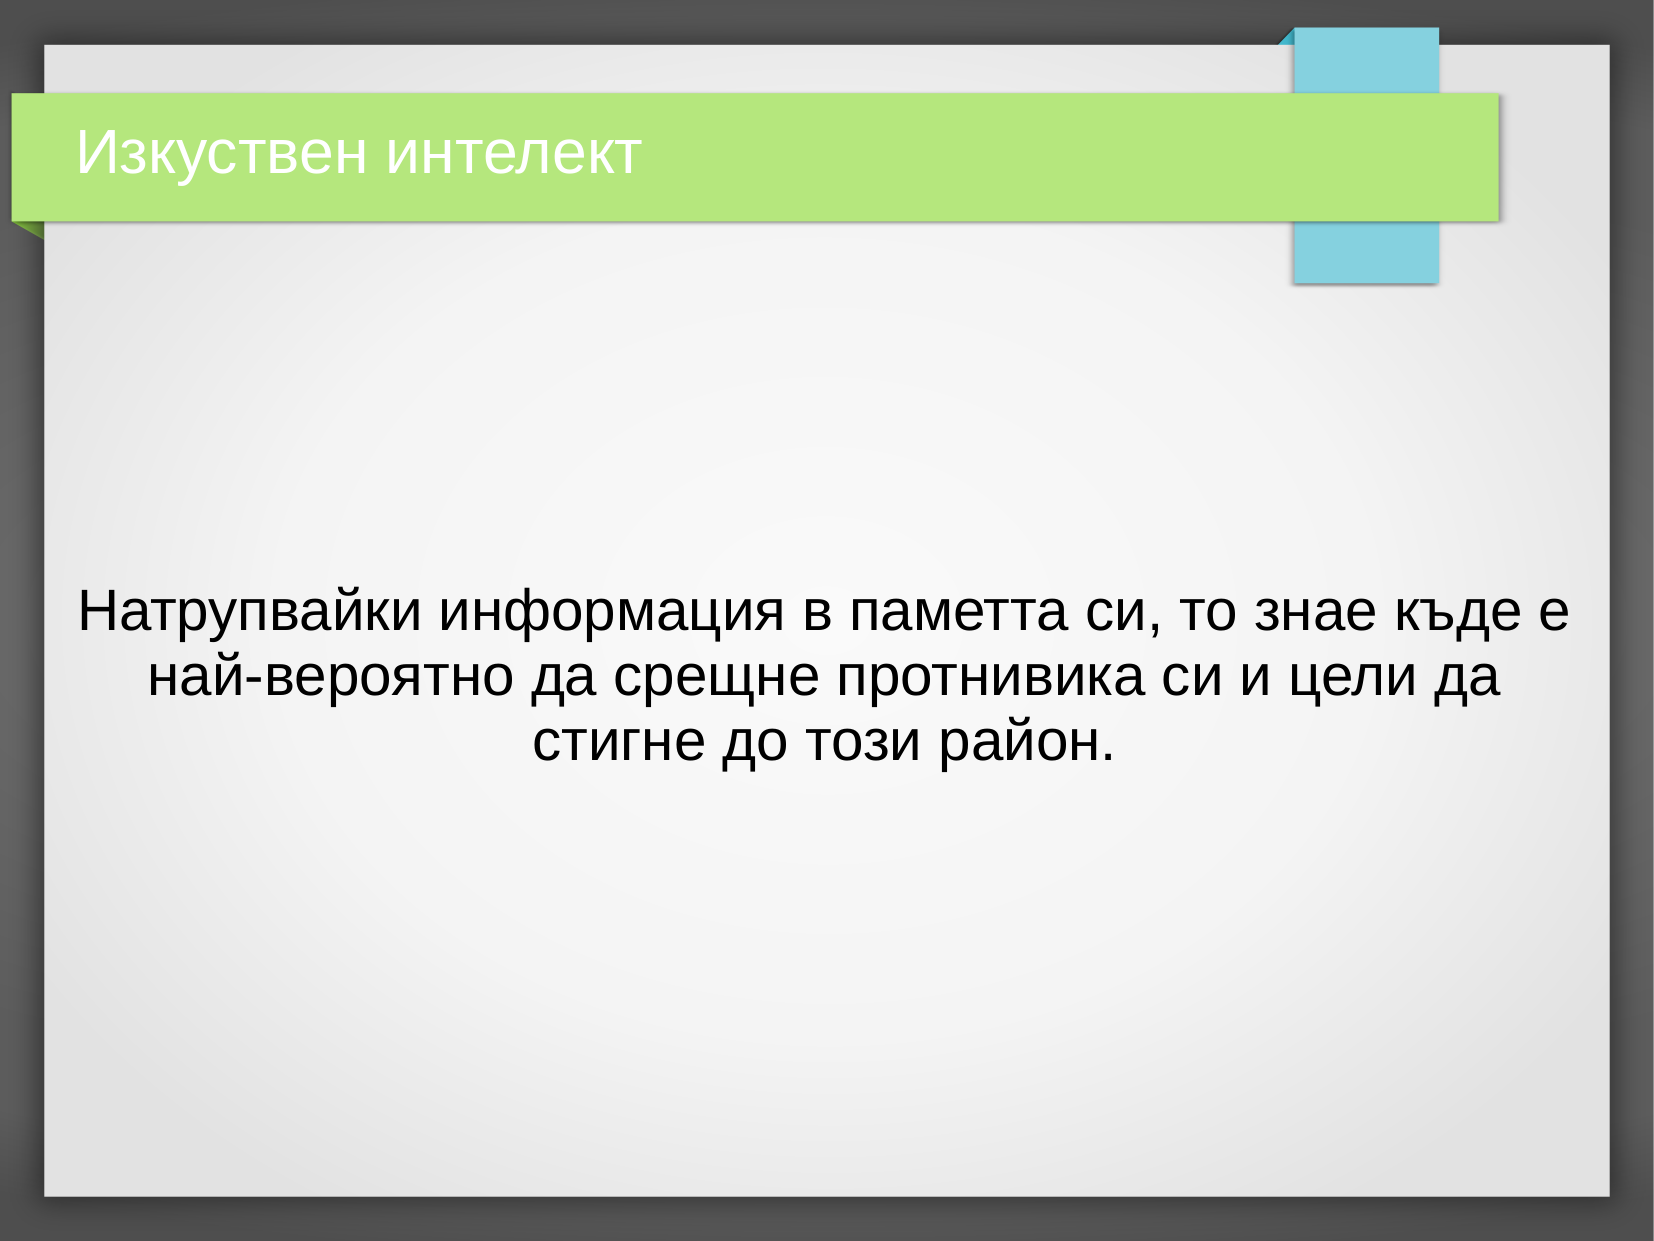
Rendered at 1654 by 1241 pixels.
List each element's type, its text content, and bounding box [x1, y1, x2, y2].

text_box Натрупвайки информация в паметта си, то знае къде е най-вероятно да срещне протнивика си и цели да стигне до този район. [60, 570, 1591, 780]
picture [0, 0, 1654, 1241]
title Изкуствен интелект [75, 47, 1564, 256]
